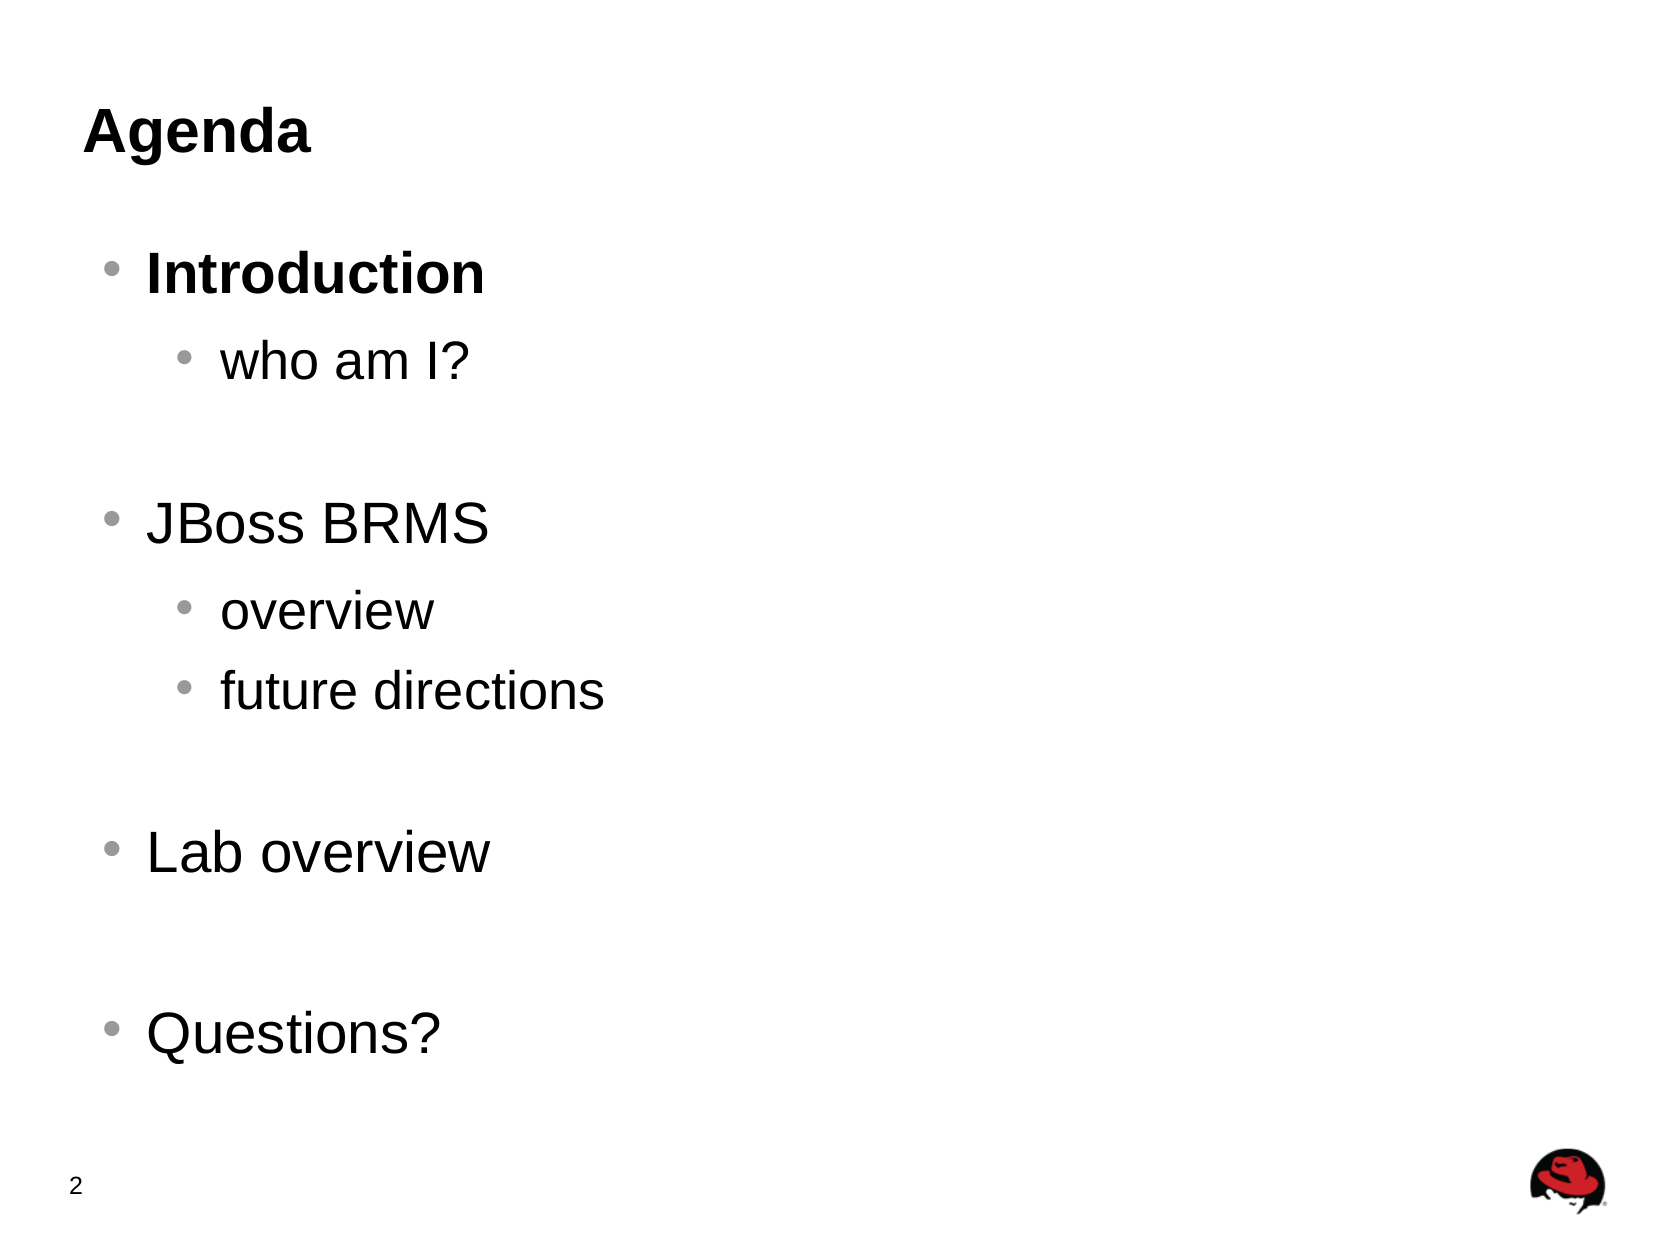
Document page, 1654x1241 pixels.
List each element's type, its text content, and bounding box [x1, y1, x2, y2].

list Introduction who am I? JBoss BRMS overview future directions Lab overview Questions? [86, 244, 1575, 1070]
title Agenda [82, 35, 1571, 228]
picture [1529, 1146, 1613, 1224]
